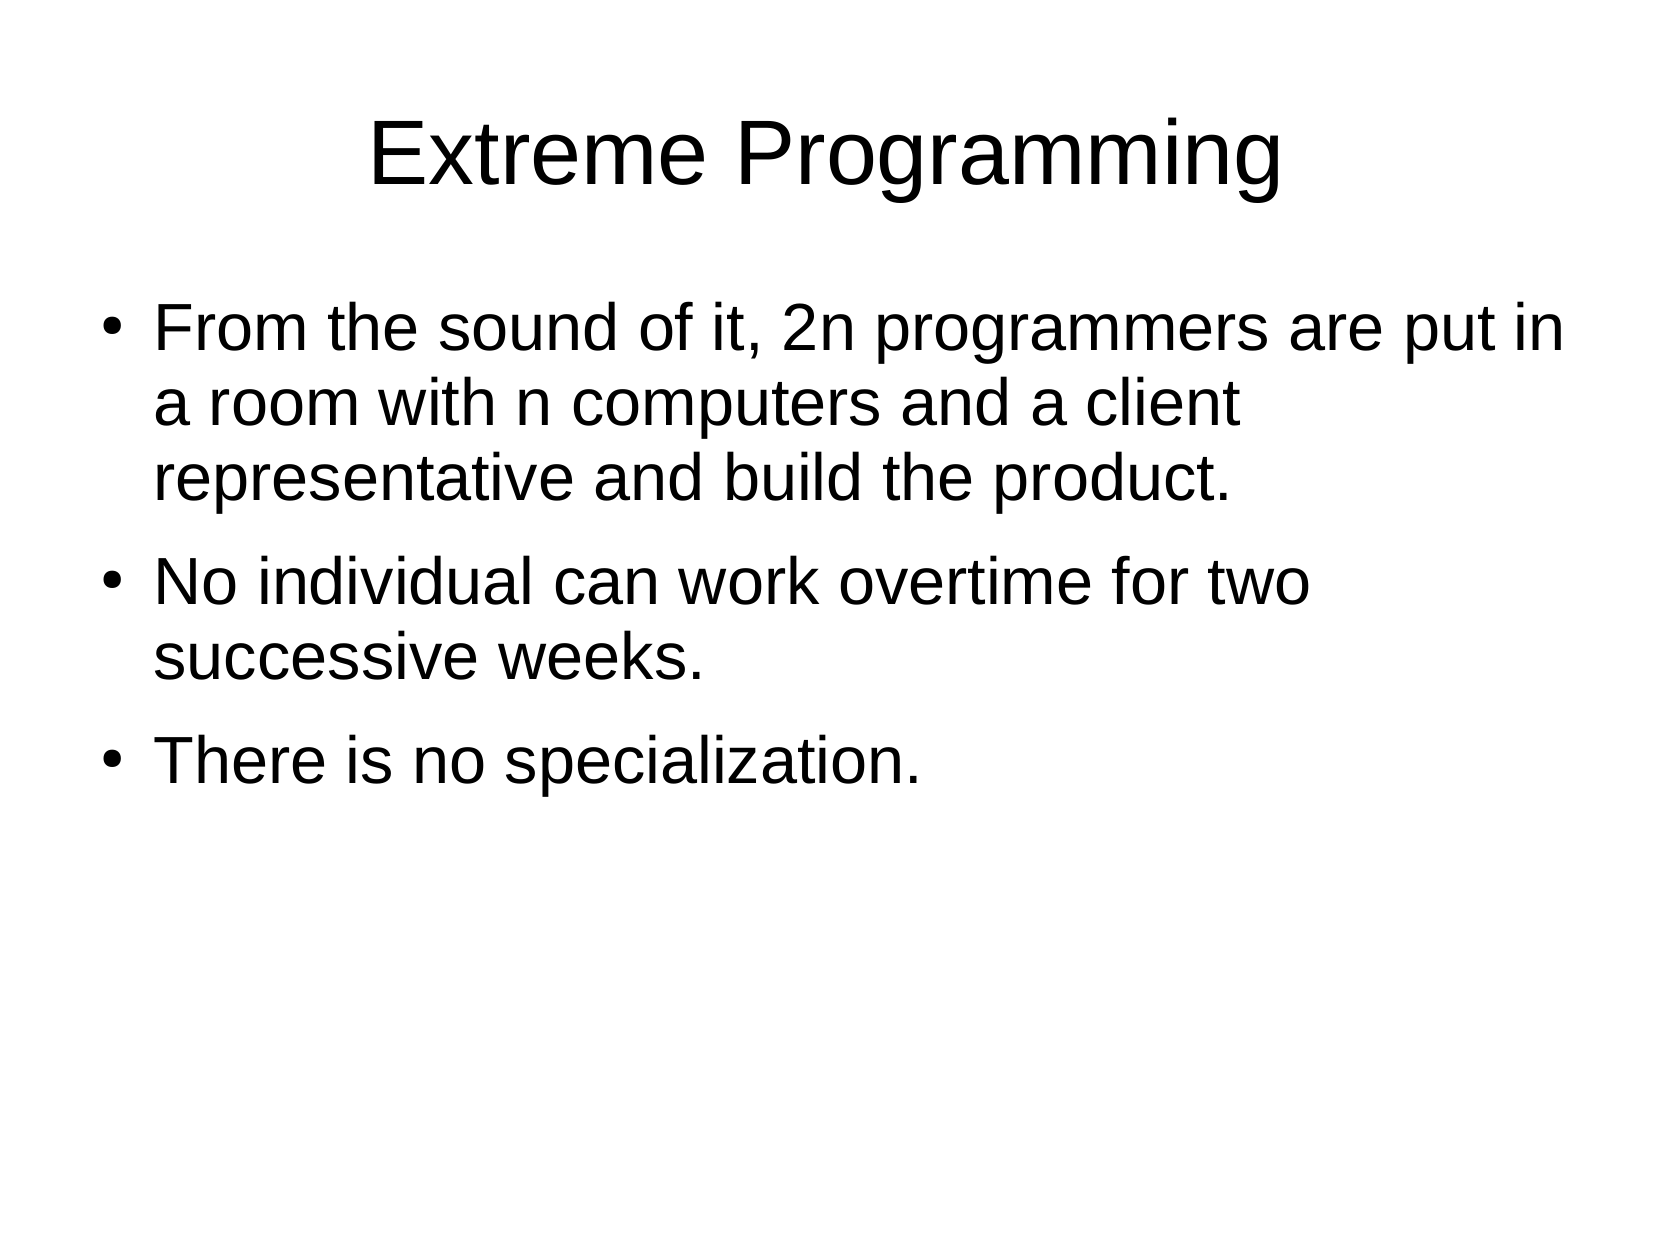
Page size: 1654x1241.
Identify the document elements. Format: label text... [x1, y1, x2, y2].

list From the sound of it, 2n programmers are put in a room with n computers and a client representative and build the product. No individual can work overtime for two successive weeks. There is no specialization. [82, 290, 1571, 1010]
title Extreme Programming [82, 49, 1571, 257]
